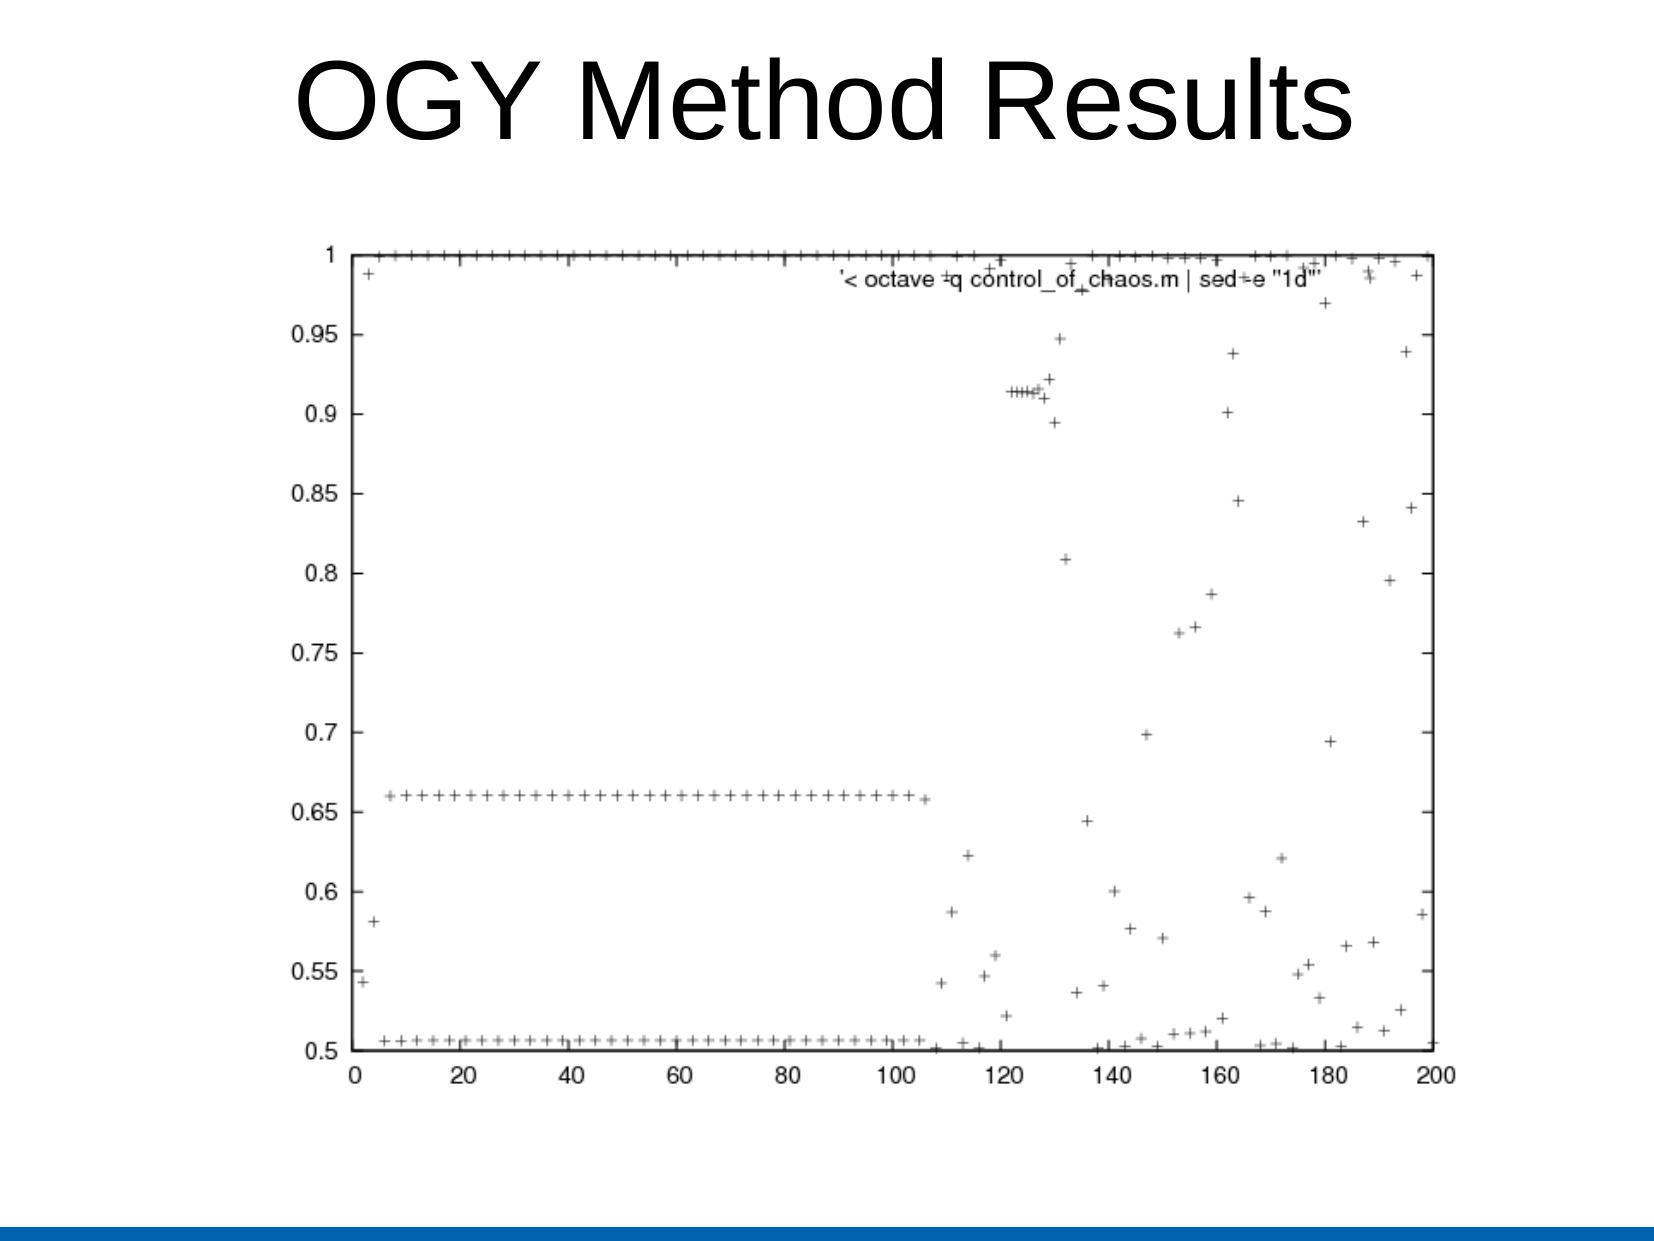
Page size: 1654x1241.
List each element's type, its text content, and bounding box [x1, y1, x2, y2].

picture [154, 140, 1512, 1201]
title OGY Method Results [0, 0, 1651, 204]
